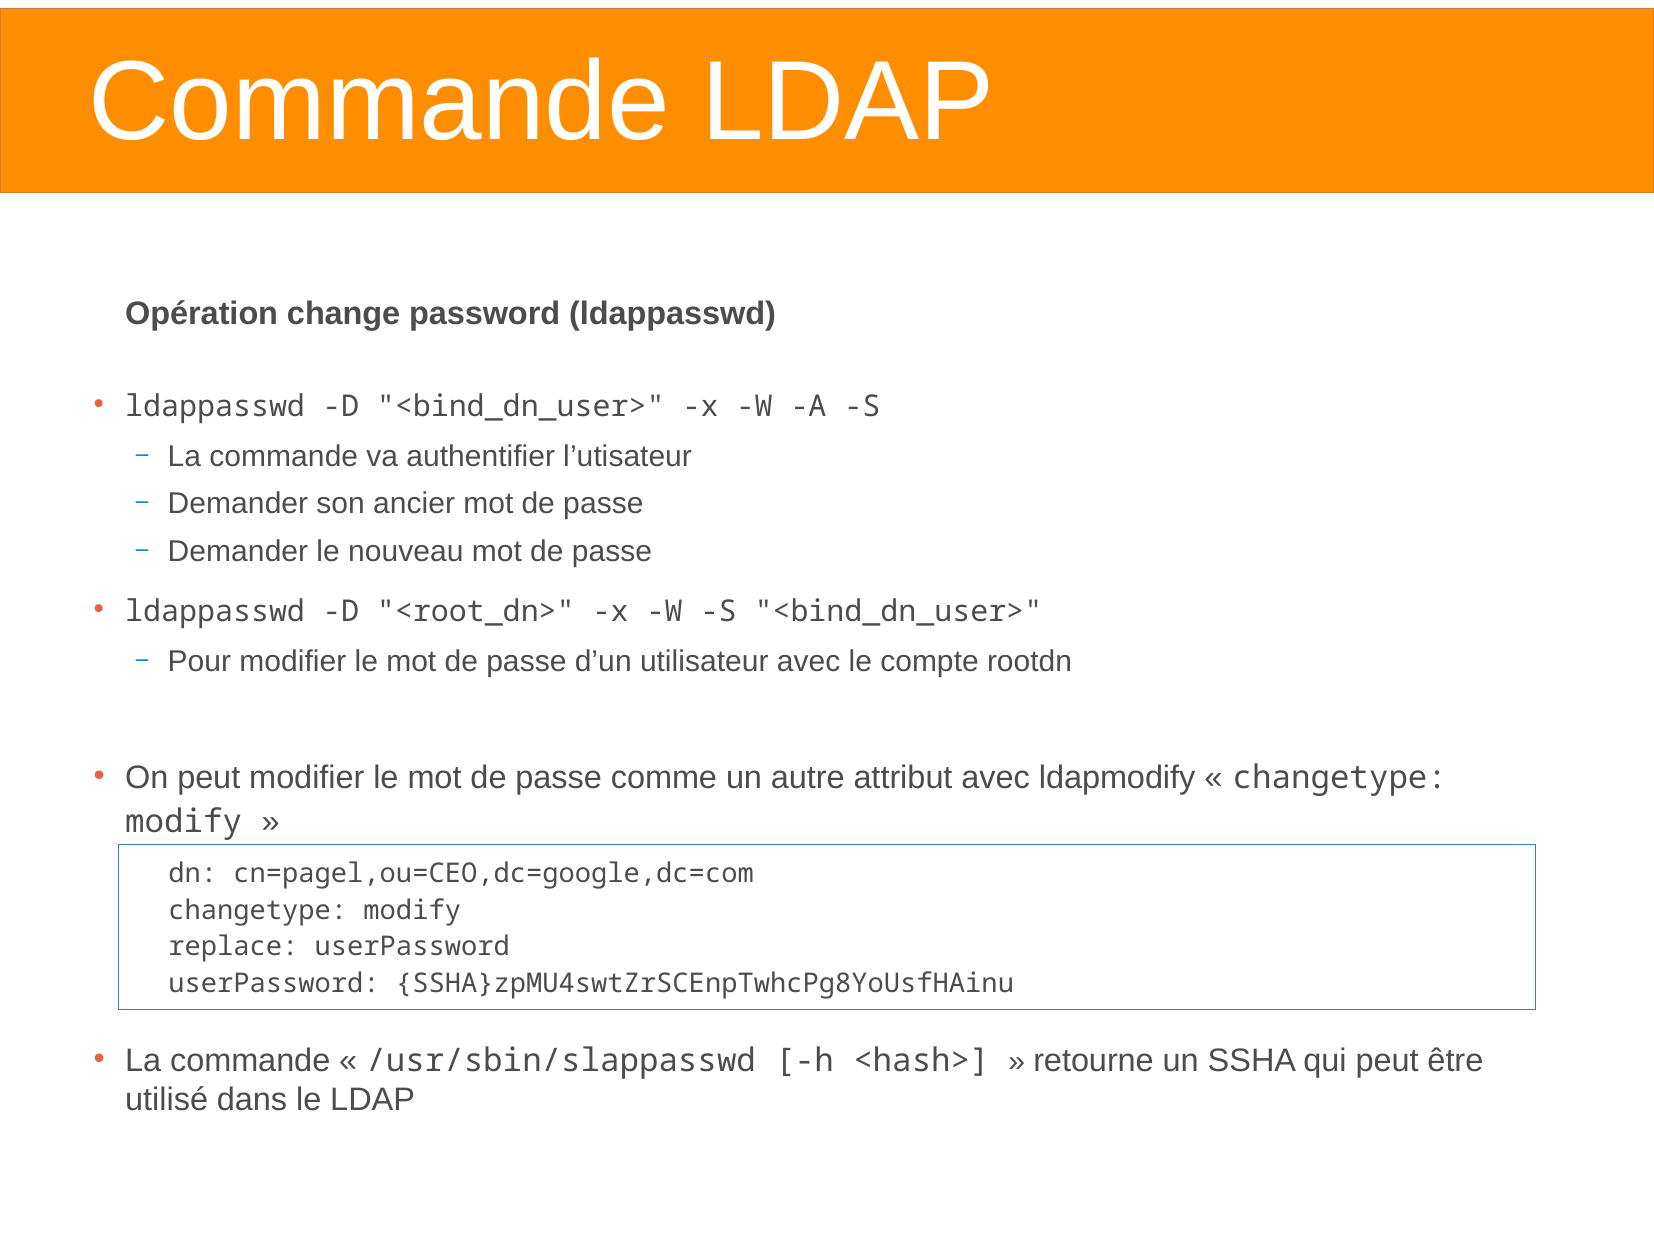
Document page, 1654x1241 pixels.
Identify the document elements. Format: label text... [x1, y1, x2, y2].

text_box dn: cn=pagel,ou=CEO,dc=google,dc=com changetype: modify replace: userPassword userPassword: {SSHA}zpMU4swtZrSCEnpTwhcPg8YoUsfHAinu [118, 844, 1536, 1010]
title Commande LDAP [0, 8, 1654, 193]
list Opération change password (ldappasswd) ldappasswd -D "<bind_dn_user>" -x -W -A -S La commande va authentifier l’utisateur Demander son ancier mot de passe Demander le nouveau mot de passe ldappasswd -D "<root_dn>" -x -W -S "<bind_dn_user>" Pour modifier le mot de passe d’un utilisateur avec le compte rootdn On peut modifier le mot de passe comme un autre attribut avec ldapmodify « changetype: modify » La commande « /usr/sbin/slappasswd [-h <hash>] » retourne un SSHA qui peut être utilisé dans le LDAP [82, 295, 1571, 1123]
